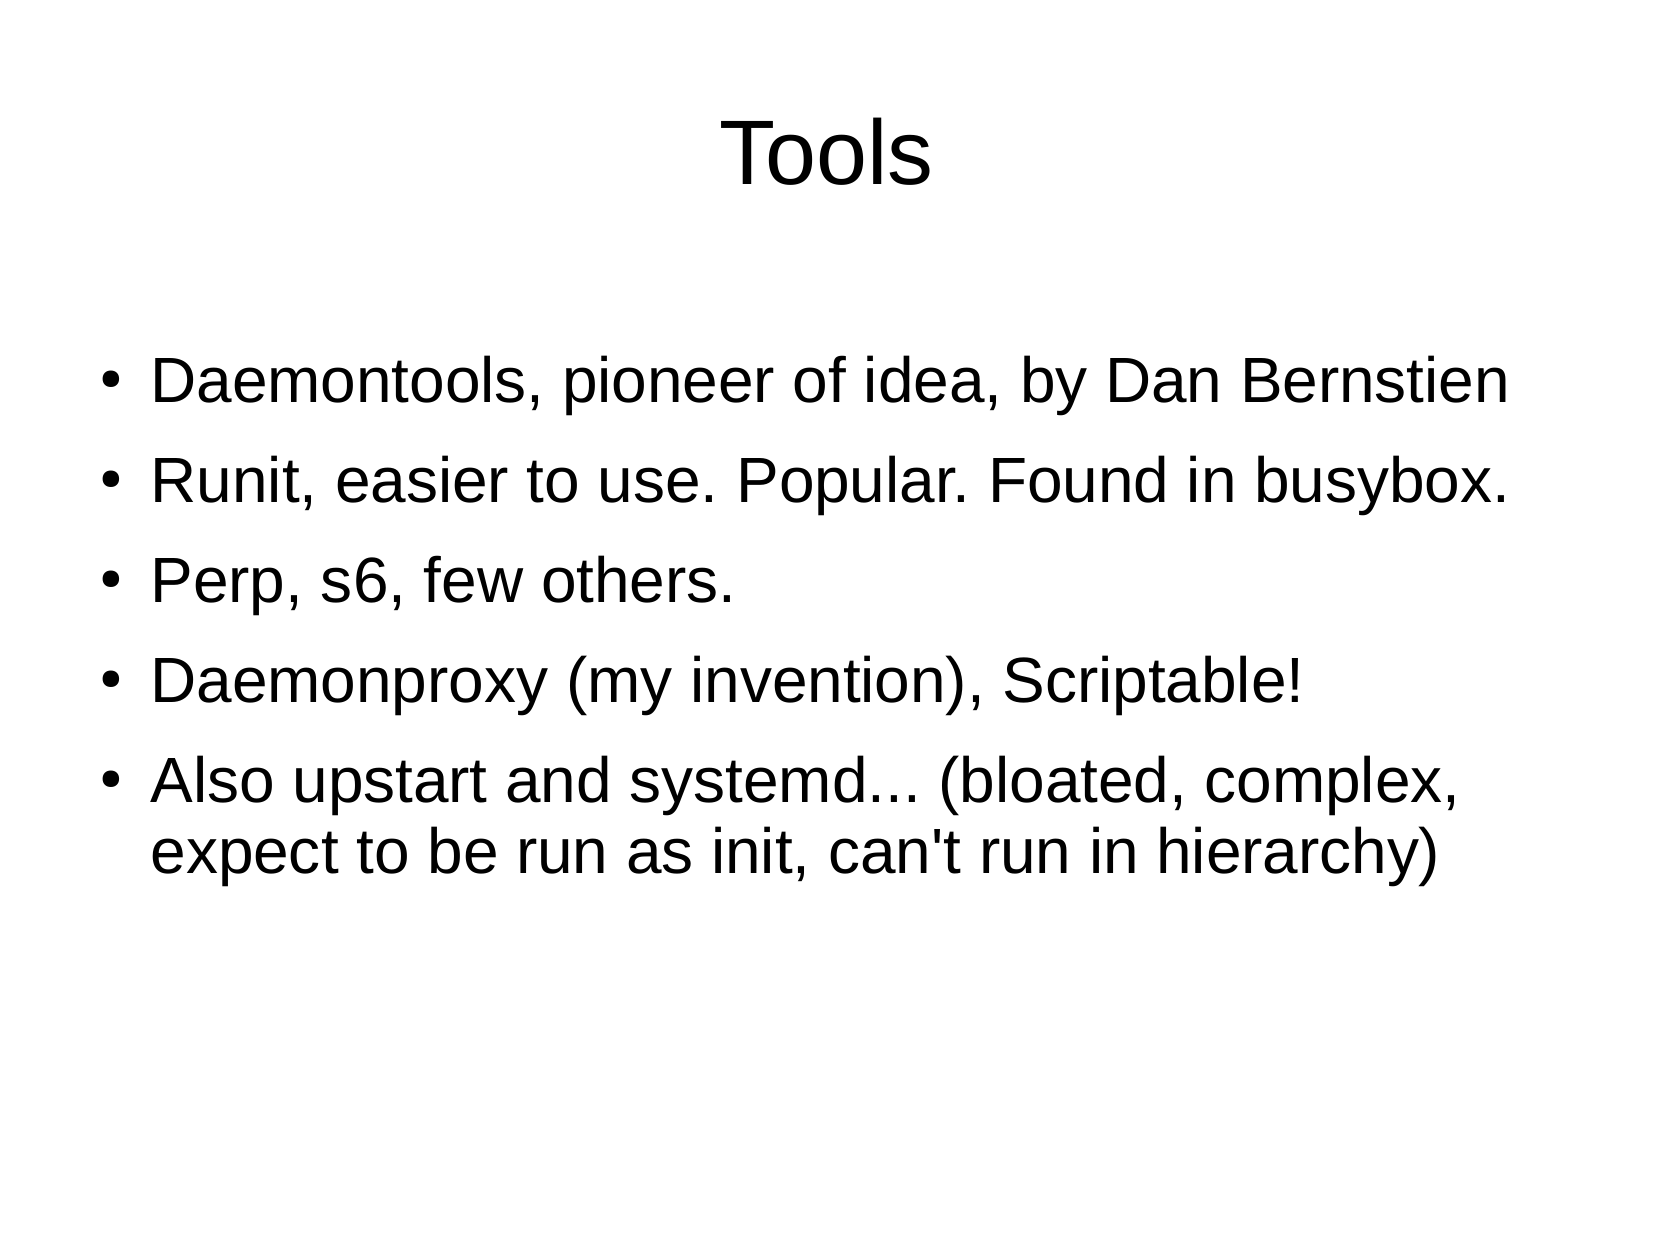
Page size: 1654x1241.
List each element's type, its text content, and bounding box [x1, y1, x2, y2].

list Daemontools, pioneer of idea, by Dan Bernstien Runit, easier to use. Popular. Found in busybox. Perp, s6, few others. Daemonproxy (my invention), Scriptable! Also upstart and systemd... (bloated, complex, expect to be run as init, can't run in hierarchy) [82, 345, 1571, 1010]
title Tools [82, 49, 1571, 257]
